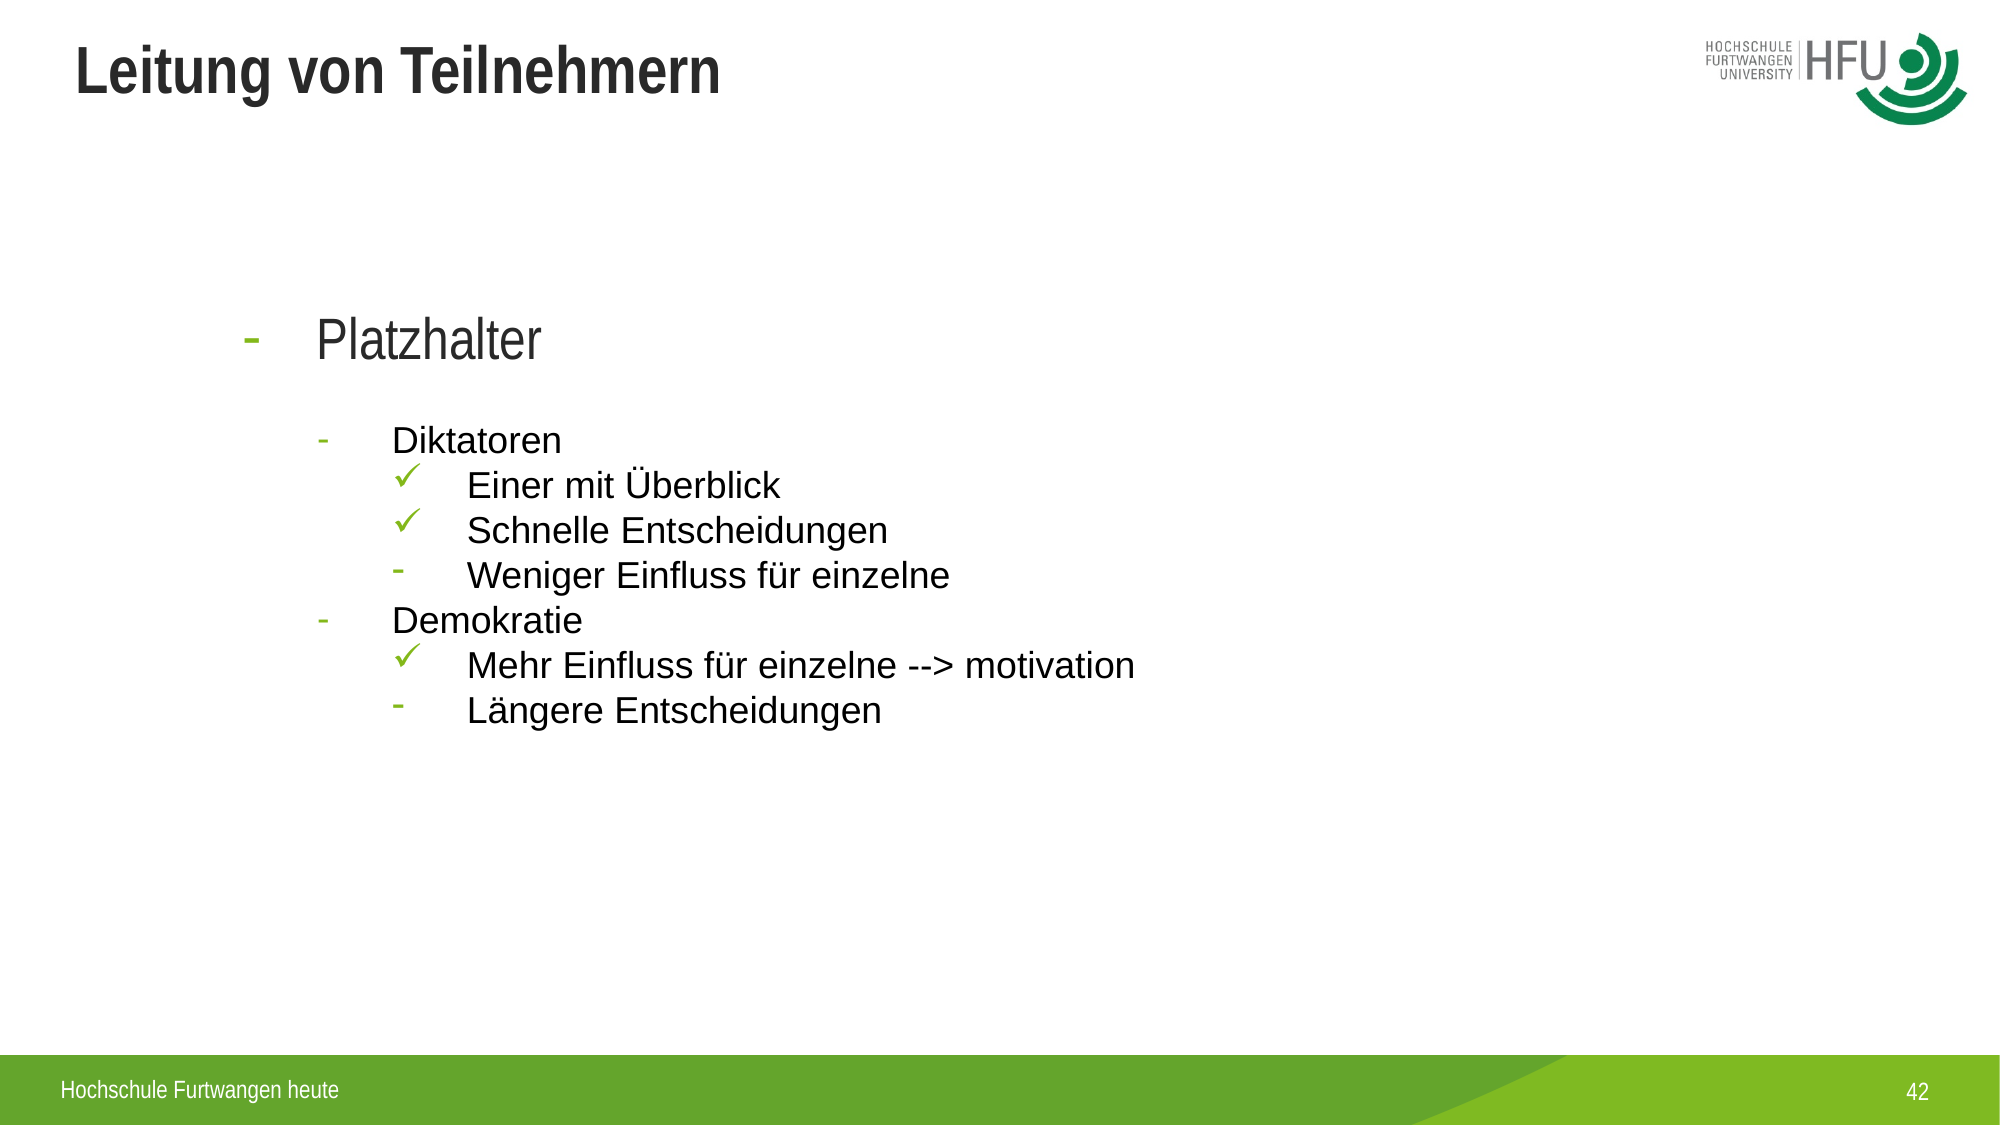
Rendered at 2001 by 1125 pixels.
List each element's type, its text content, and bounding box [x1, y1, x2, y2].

text_box Hochschule Furtwangen heute [60, 1058, 985, 1119]
picture [1689, 19, 1981, 137]
text_box Leitung von Teilnehmern [60, 28, 1591, 102]
text_box Platzhalter Diktatoren Einer mit Überblick Schnelle Entscheidungen Weniger Einfluss für einzelne Demokratie Mehr Einfluss für einzelne --> motivation Längere Entscheidungen [151, 248, 1642, 830]
picture [0, 1055, 2000, 1125]
text_box <number> [1672, 1057, 1945, 1124]
